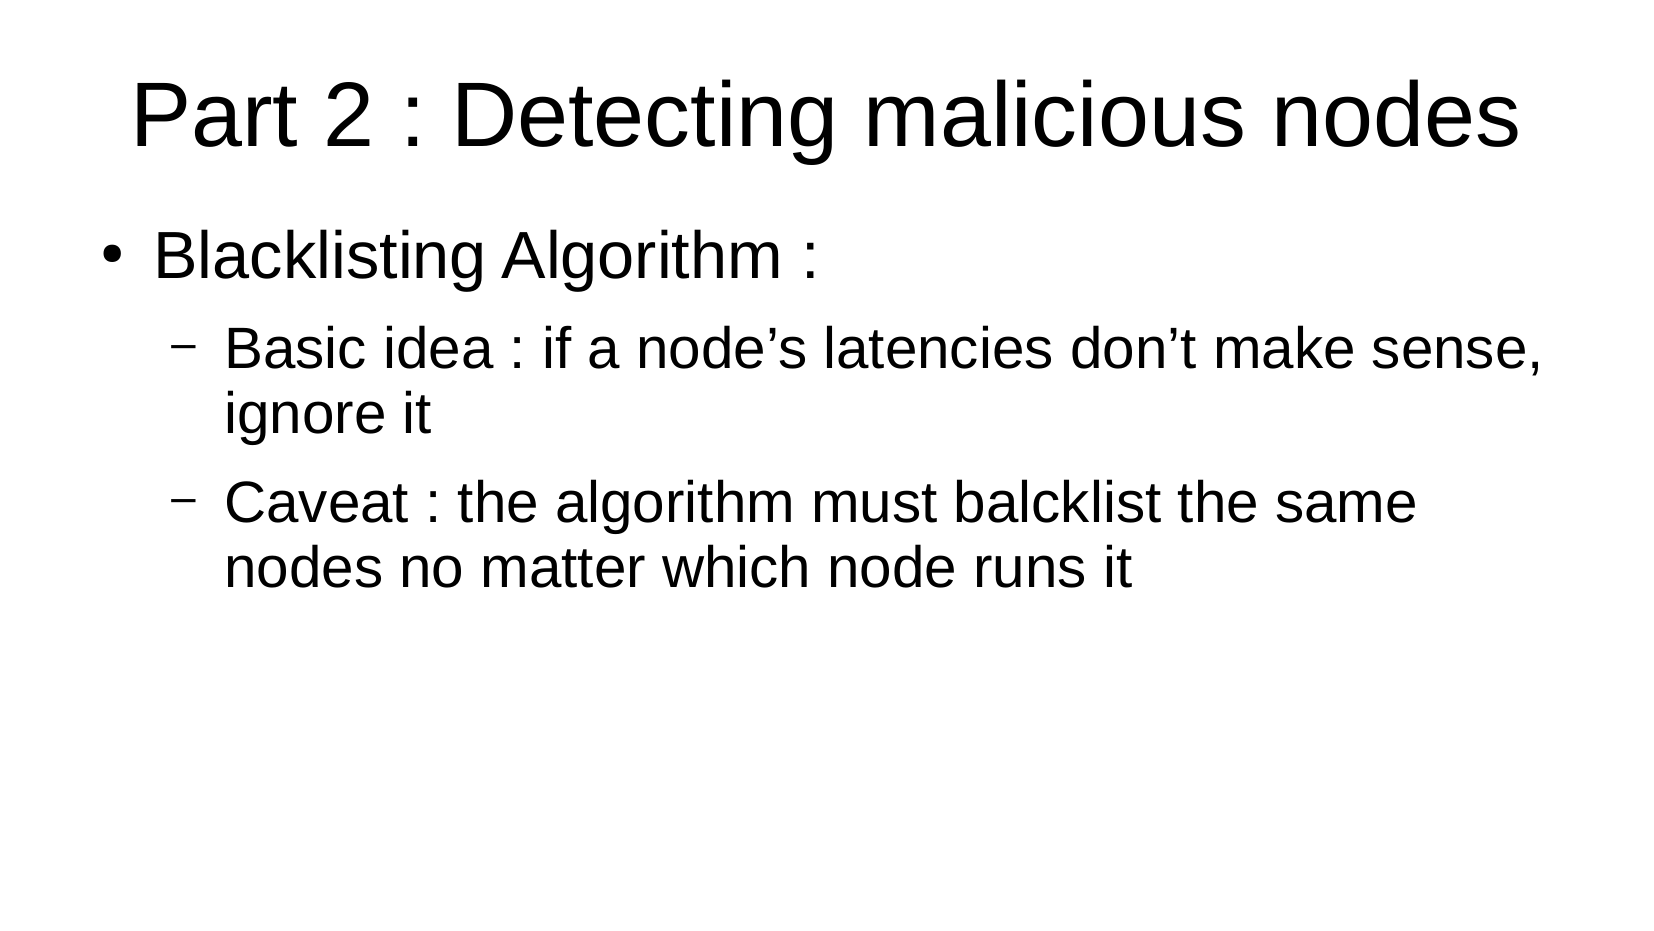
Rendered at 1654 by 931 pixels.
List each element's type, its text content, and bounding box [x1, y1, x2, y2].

list Blacklisting Algorithm : Basic idea : if a node’s latencies don’t make sense, ignore it Caveat : the algorithm must balcklist the same nodes no matter which node runs it [82, 217, 1571, 758]
title Part 2 : Detecting malicious nodes [82, 37, 1571, 193]
